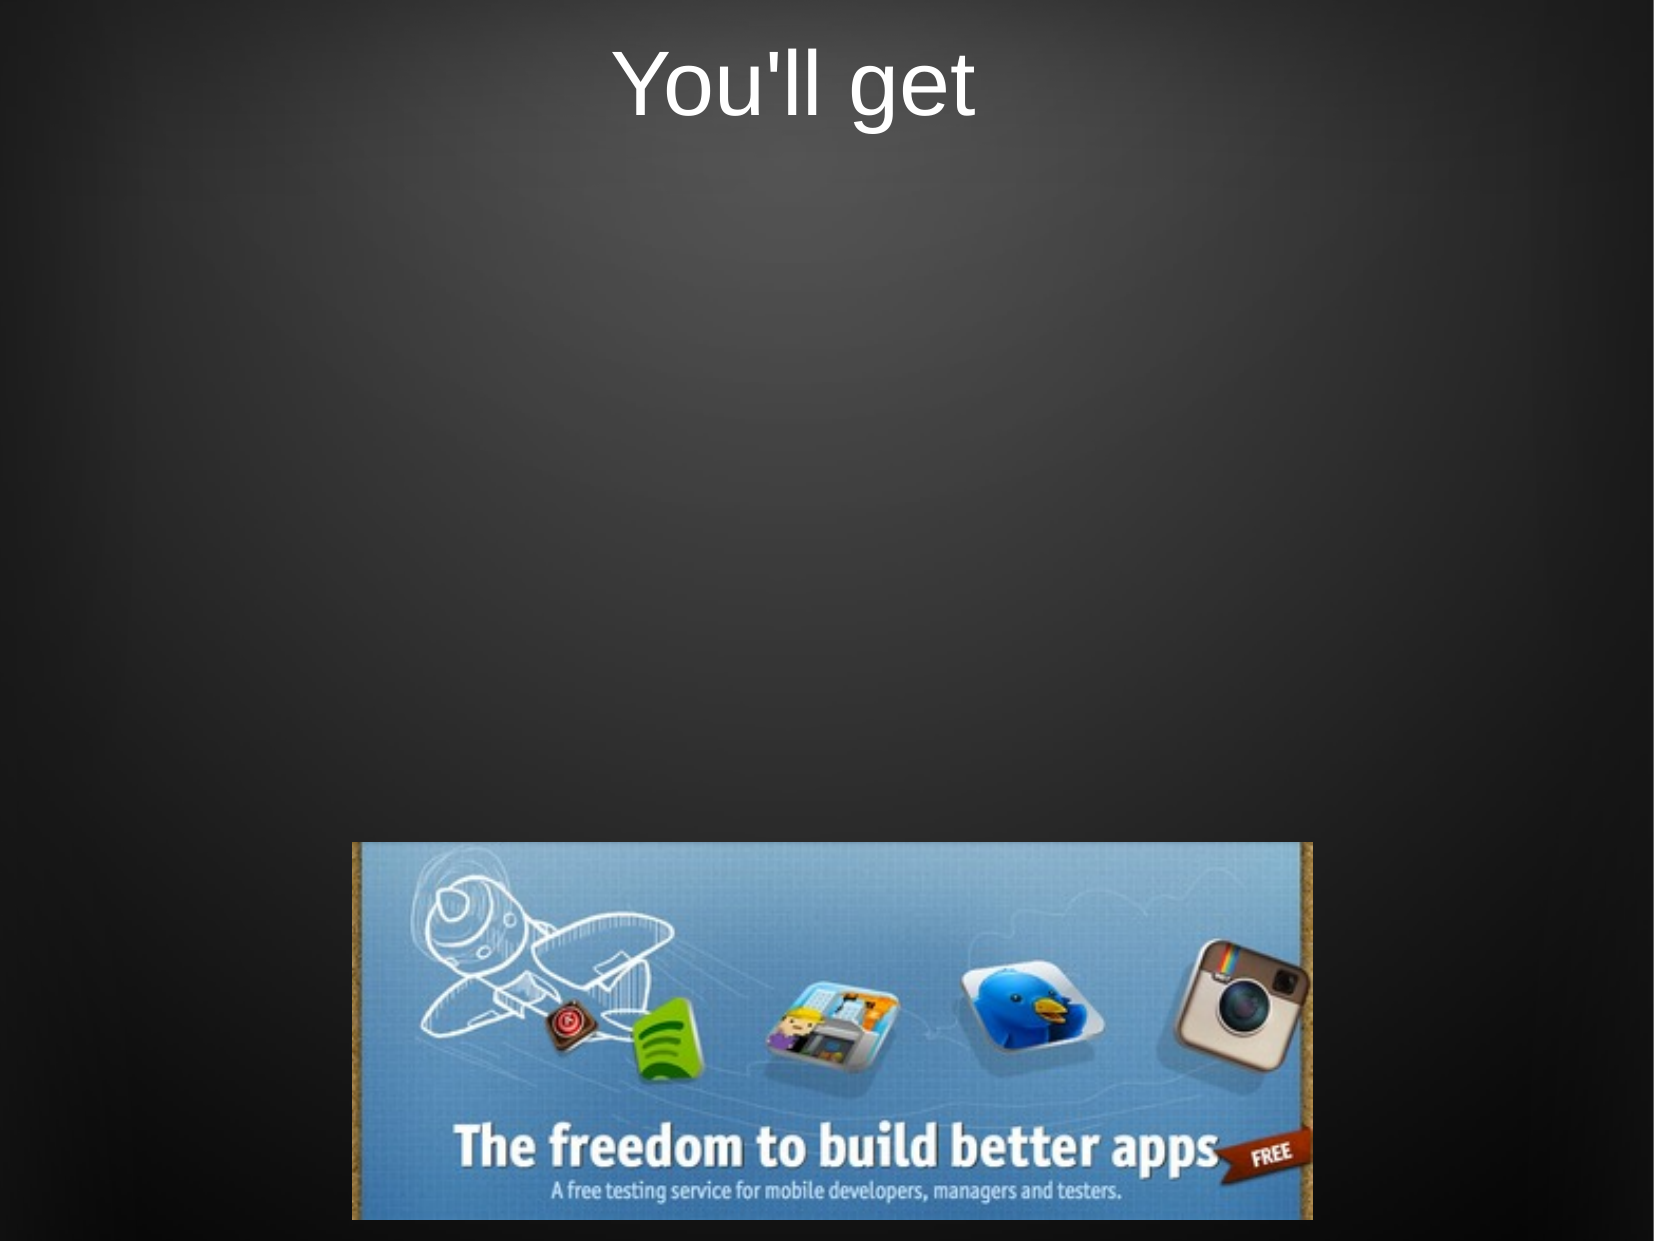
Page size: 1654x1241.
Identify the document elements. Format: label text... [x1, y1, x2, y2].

title You'll get [49, 0, 1538, 188]
picture [0, 0, 1654, 1241]
